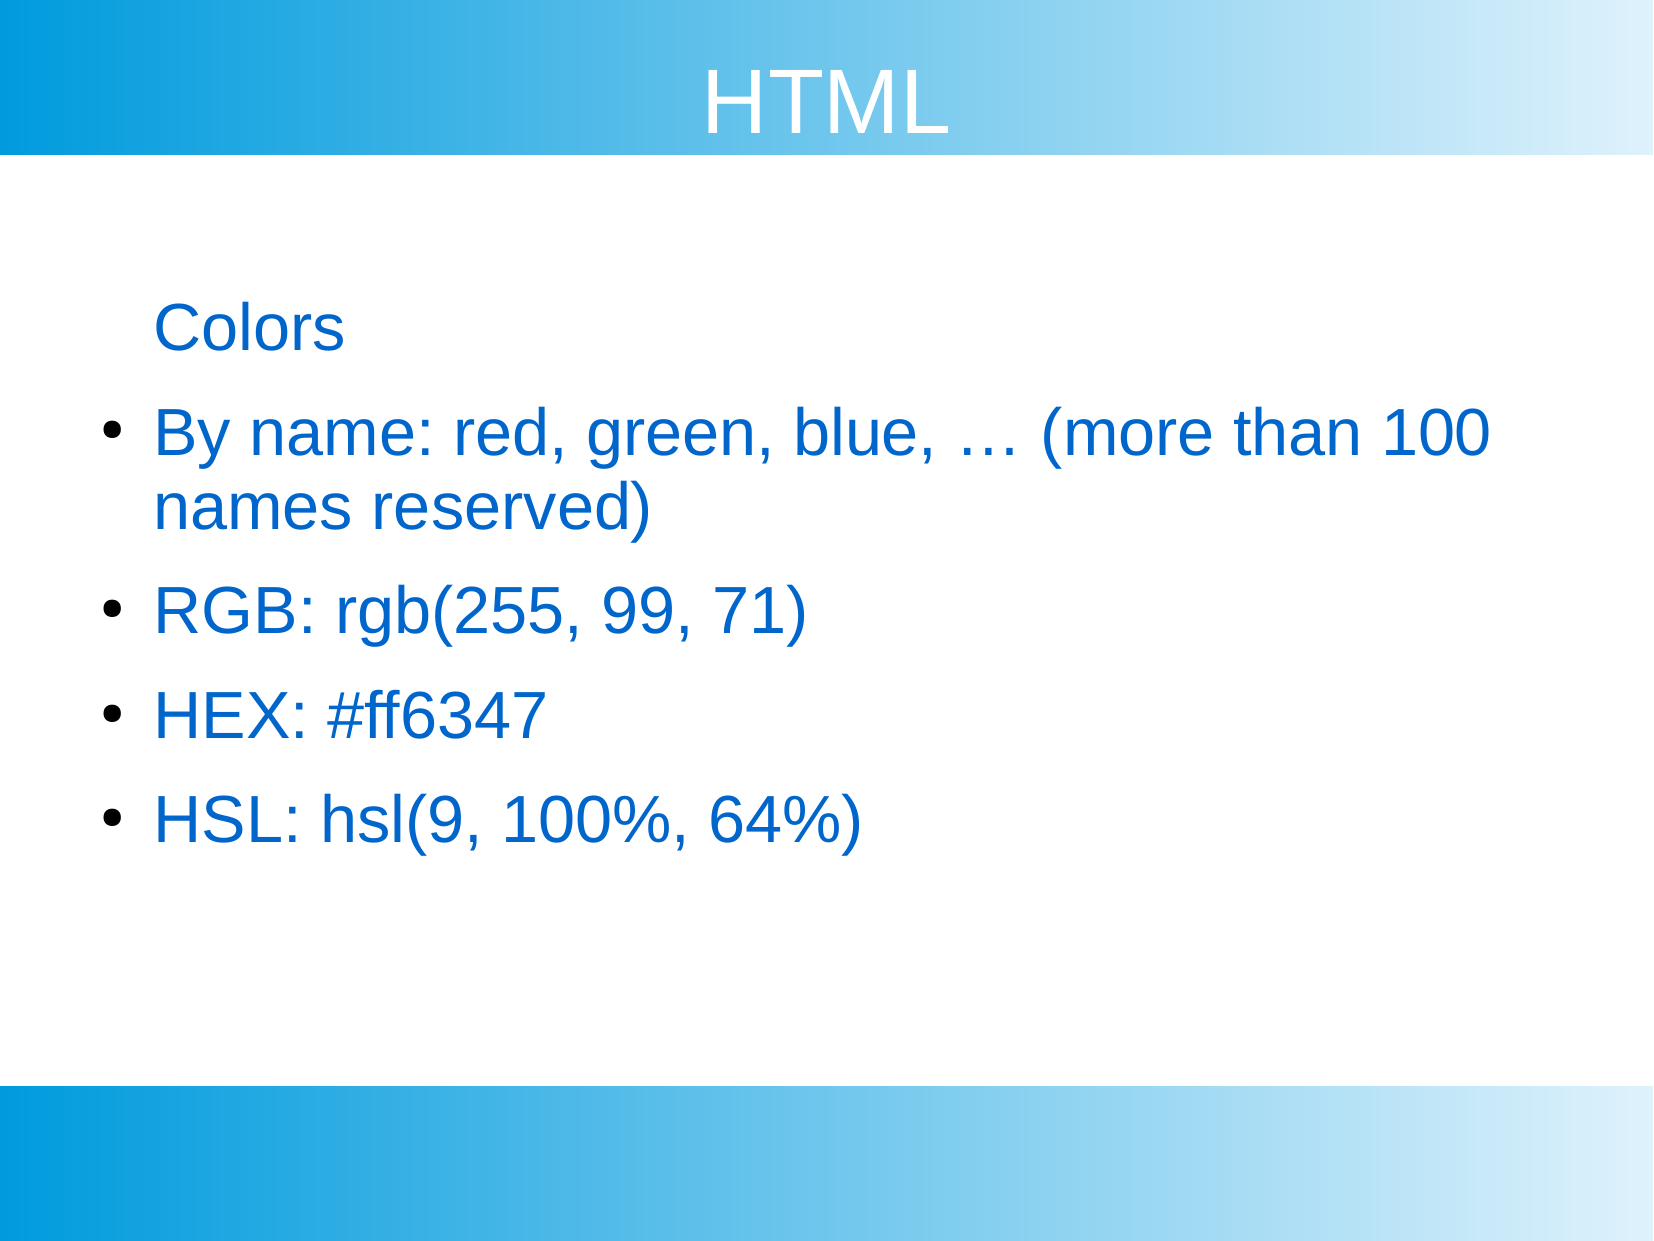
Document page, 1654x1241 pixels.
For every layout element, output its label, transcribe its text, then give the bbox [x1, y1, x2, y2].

title HTML [82, 49, 1571, 155]
list Colors By name: red, green, blue, … (more than 100 names reserved) RGB: rgb(255, 99, 71) HEX: #ff6347 HSL: hsl(9, 100%, 64%) [82, 290, 1571, 1010]
